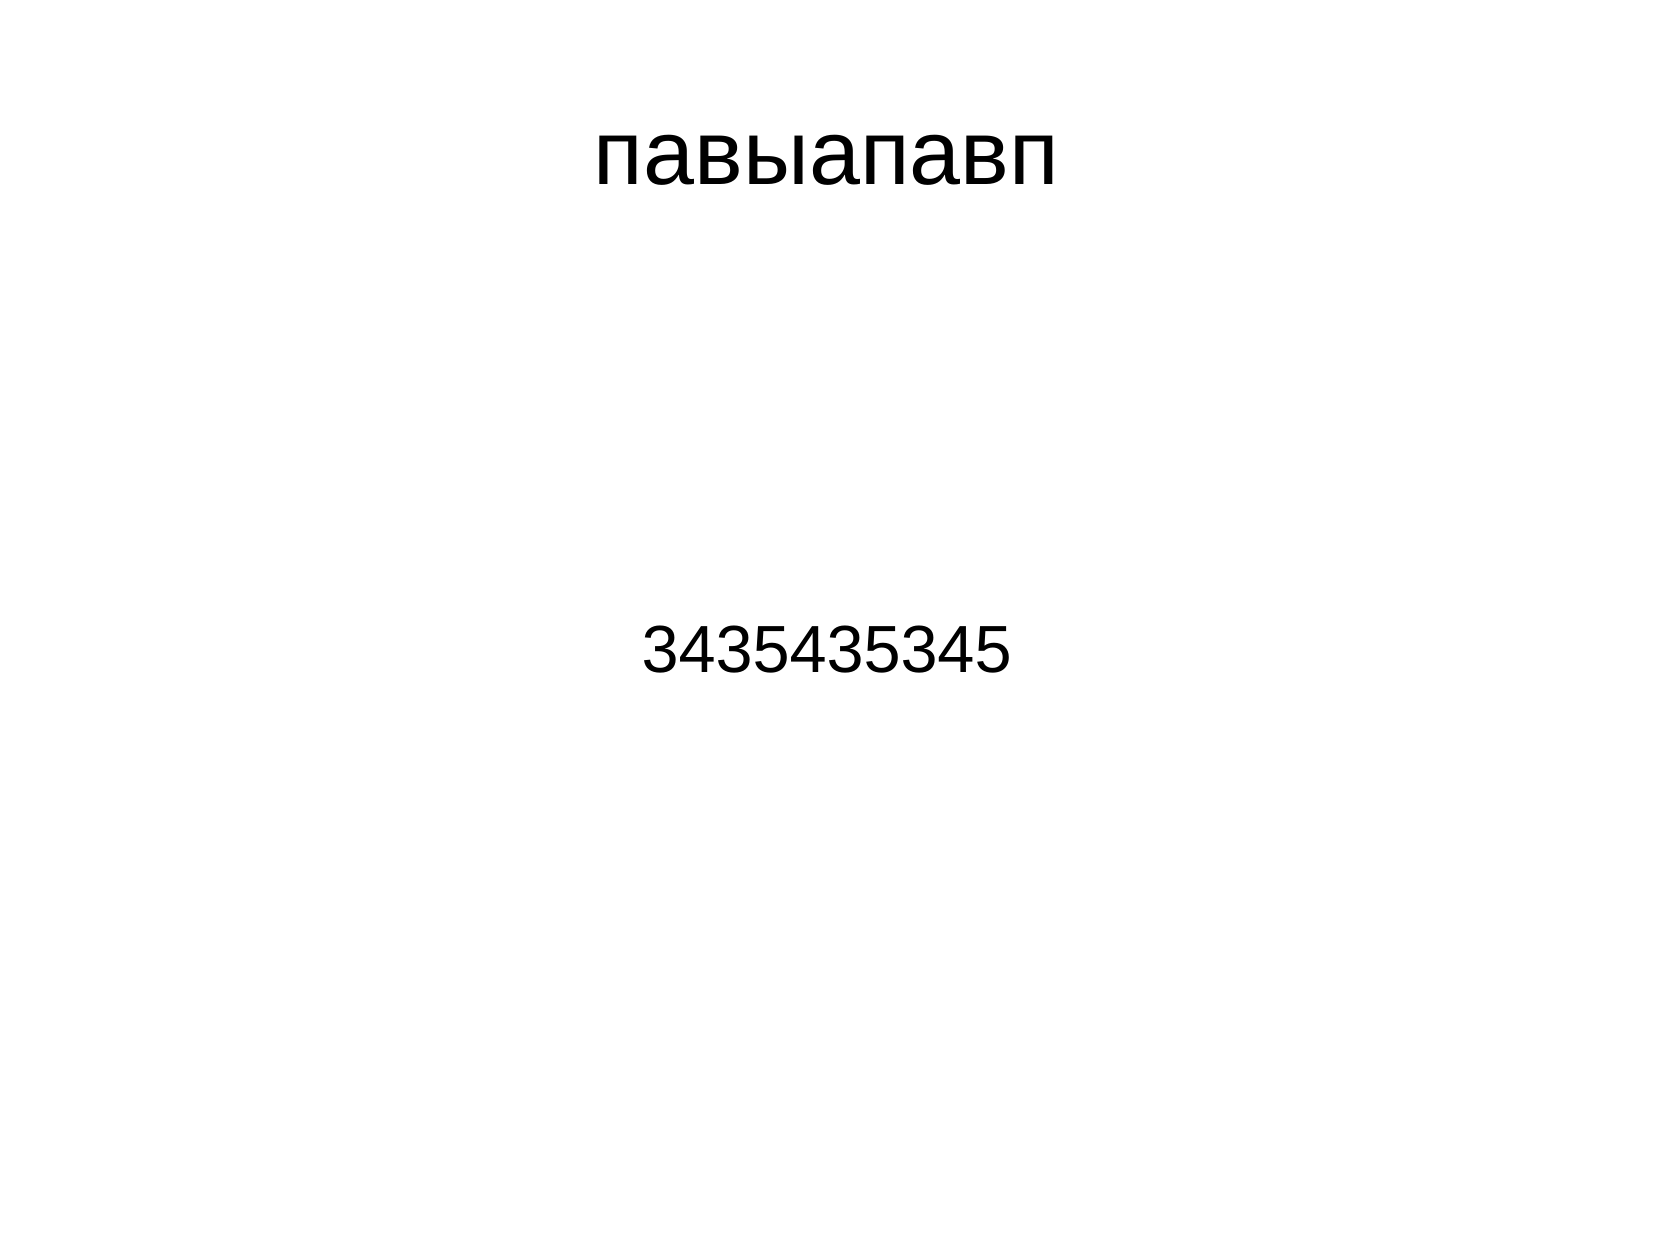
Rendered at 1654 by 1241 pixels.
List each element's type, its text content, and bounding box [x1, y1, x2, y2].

title павыапавп [82, 49, 1571, 257]
subtitle 3435435345 [82, 290, 1571, 1010]
